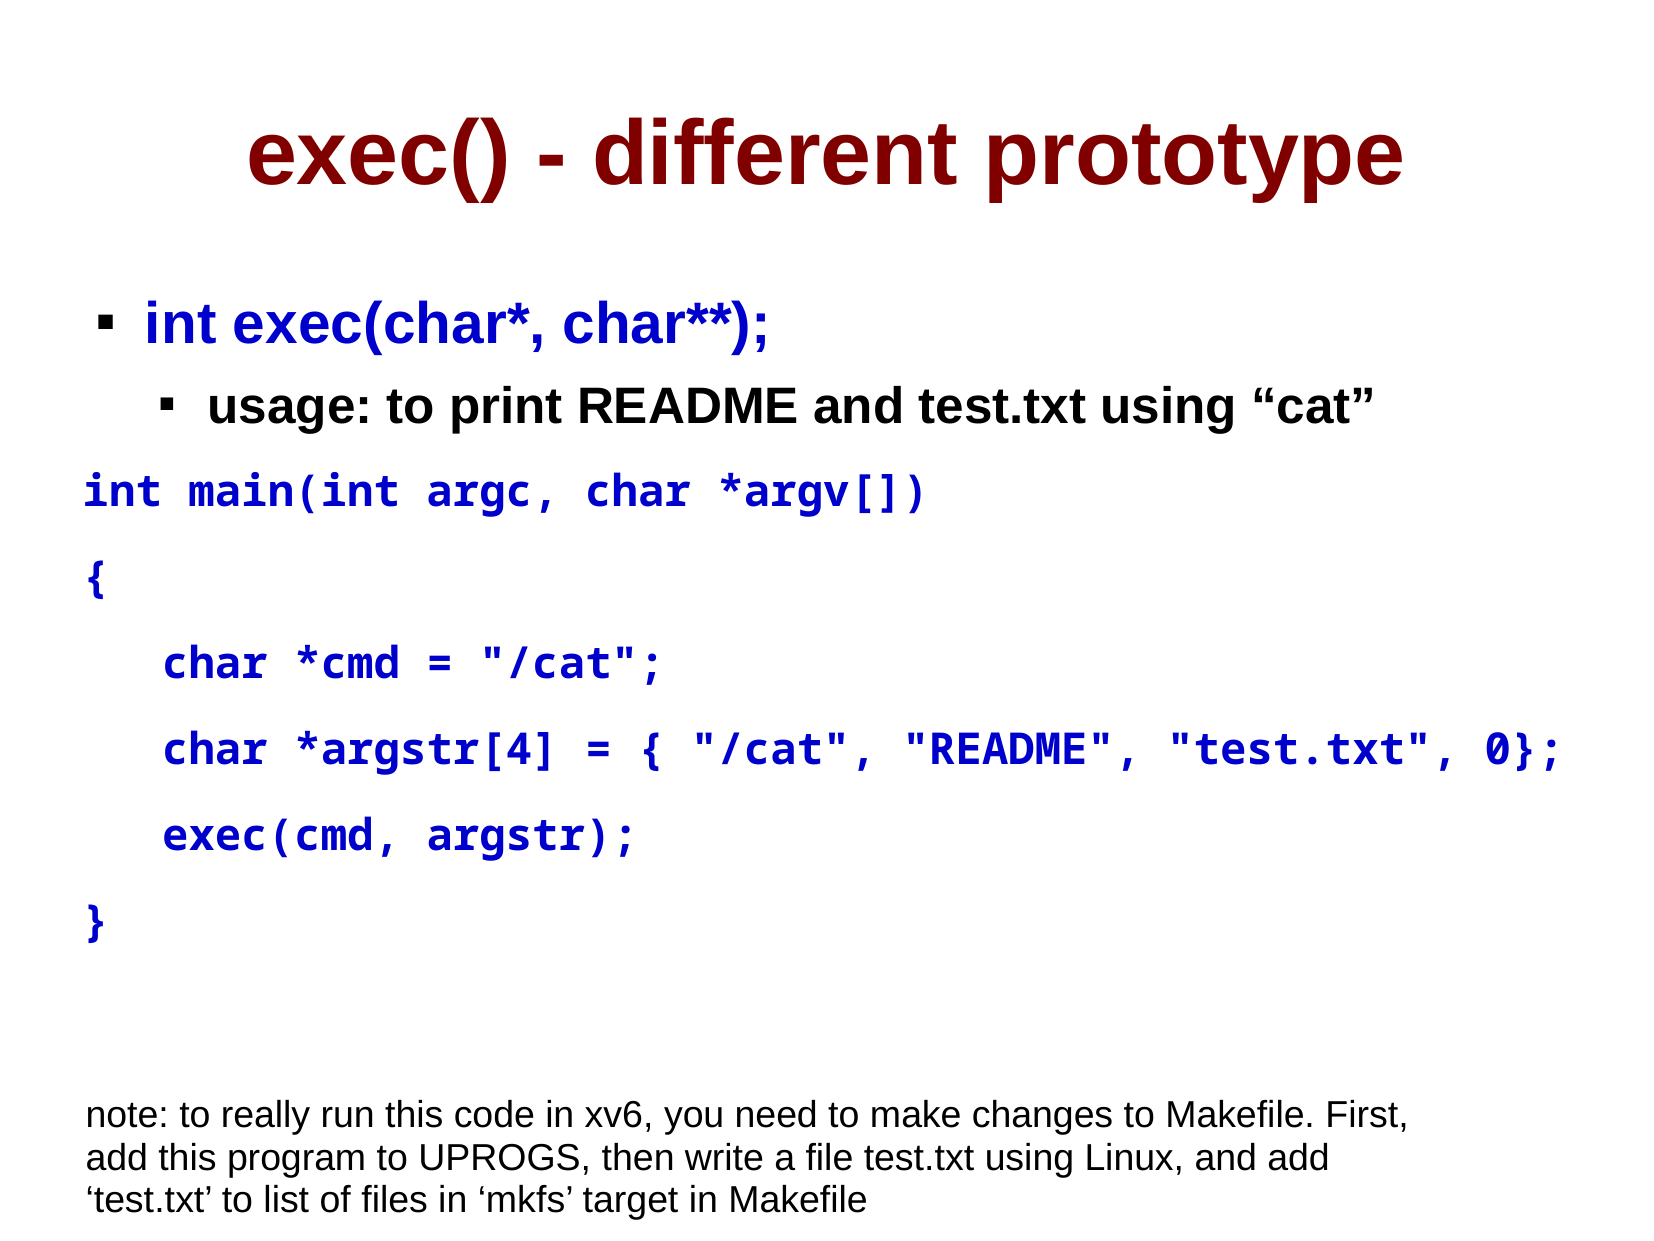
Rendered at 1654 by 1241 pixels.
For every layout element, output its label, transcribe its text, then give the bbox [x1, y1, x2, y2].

title exec() - different prototype [82, 49, 1571, 257]
list int exec(char*, char**); usage: to print README and test.txt using “cat” int main(int argc, char *argv[]) { char *cmd = "/cat"; char *argstr[4] = { "/cat", "README", "test.txt", 0}; exec(cmd, argstr); } [82, 290, 1571, 1010]
text_box note: to really run this code in xv6, you need to make changes to Makefile. First, add this program to UPROGS, then write a file test.txt using Linux, and add ‘test.txt’ to list of files in ‘mkfs’ target in Makefile [70, 1086, 1477, 1228]
